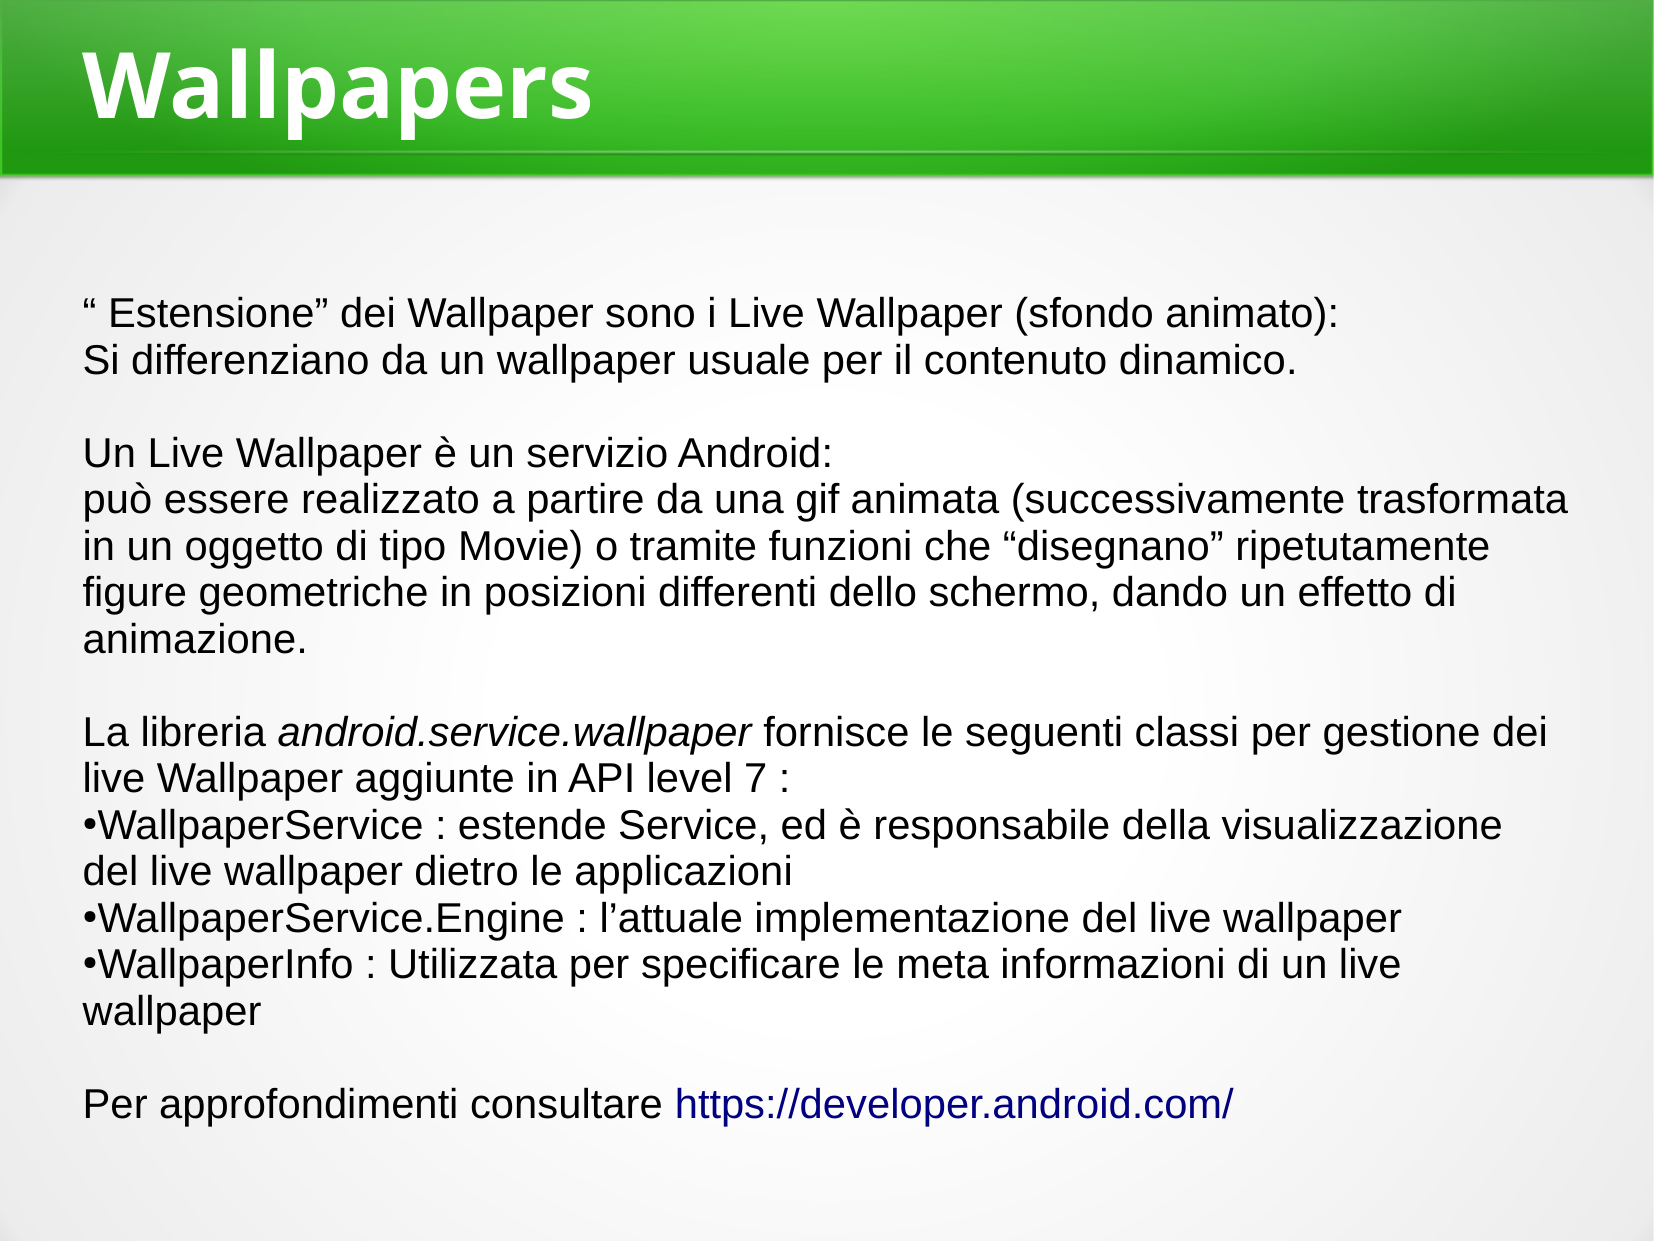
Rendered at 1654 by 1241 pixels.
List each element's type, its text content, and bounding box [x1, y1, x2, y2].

subtitle “ Estensione” dei Wallpaper sono i Live Wallpaper (sfondo animato): Si differenziano da un wallpaper usuale per il contenuto dinamico. Un Live Wallpaper è un servizio Android: può essere realizzato a partire da una gif animata (successivamente trasformata in un oggetto di tipo Movie) o tramite funzioni che “disegnano” ripetutamente figure geometriche in posizioni differenti dello schermo, dando un effetto di animazione. La libreria android.service.wallpaper fornisce le seguenti classi per gestione dei live Wallpaper aggiunte in API level 7 : WallpaperService : estende Service, ed è responsabile della visualizzazione del live wallpaper dietro le applicazioni WallpaperService.Engine : l’attuale implementazione del live wallpaper WallpaperInfo : Utilizzata per specificare le meta informazioni di un live wallpaper Per approfondimenti consultare https://developer.android.com/ [82, 290, 1571, 1241]
title Wallpapers [82, 11, 1571, 154]
picture [0, 0, 1654, 1241]
